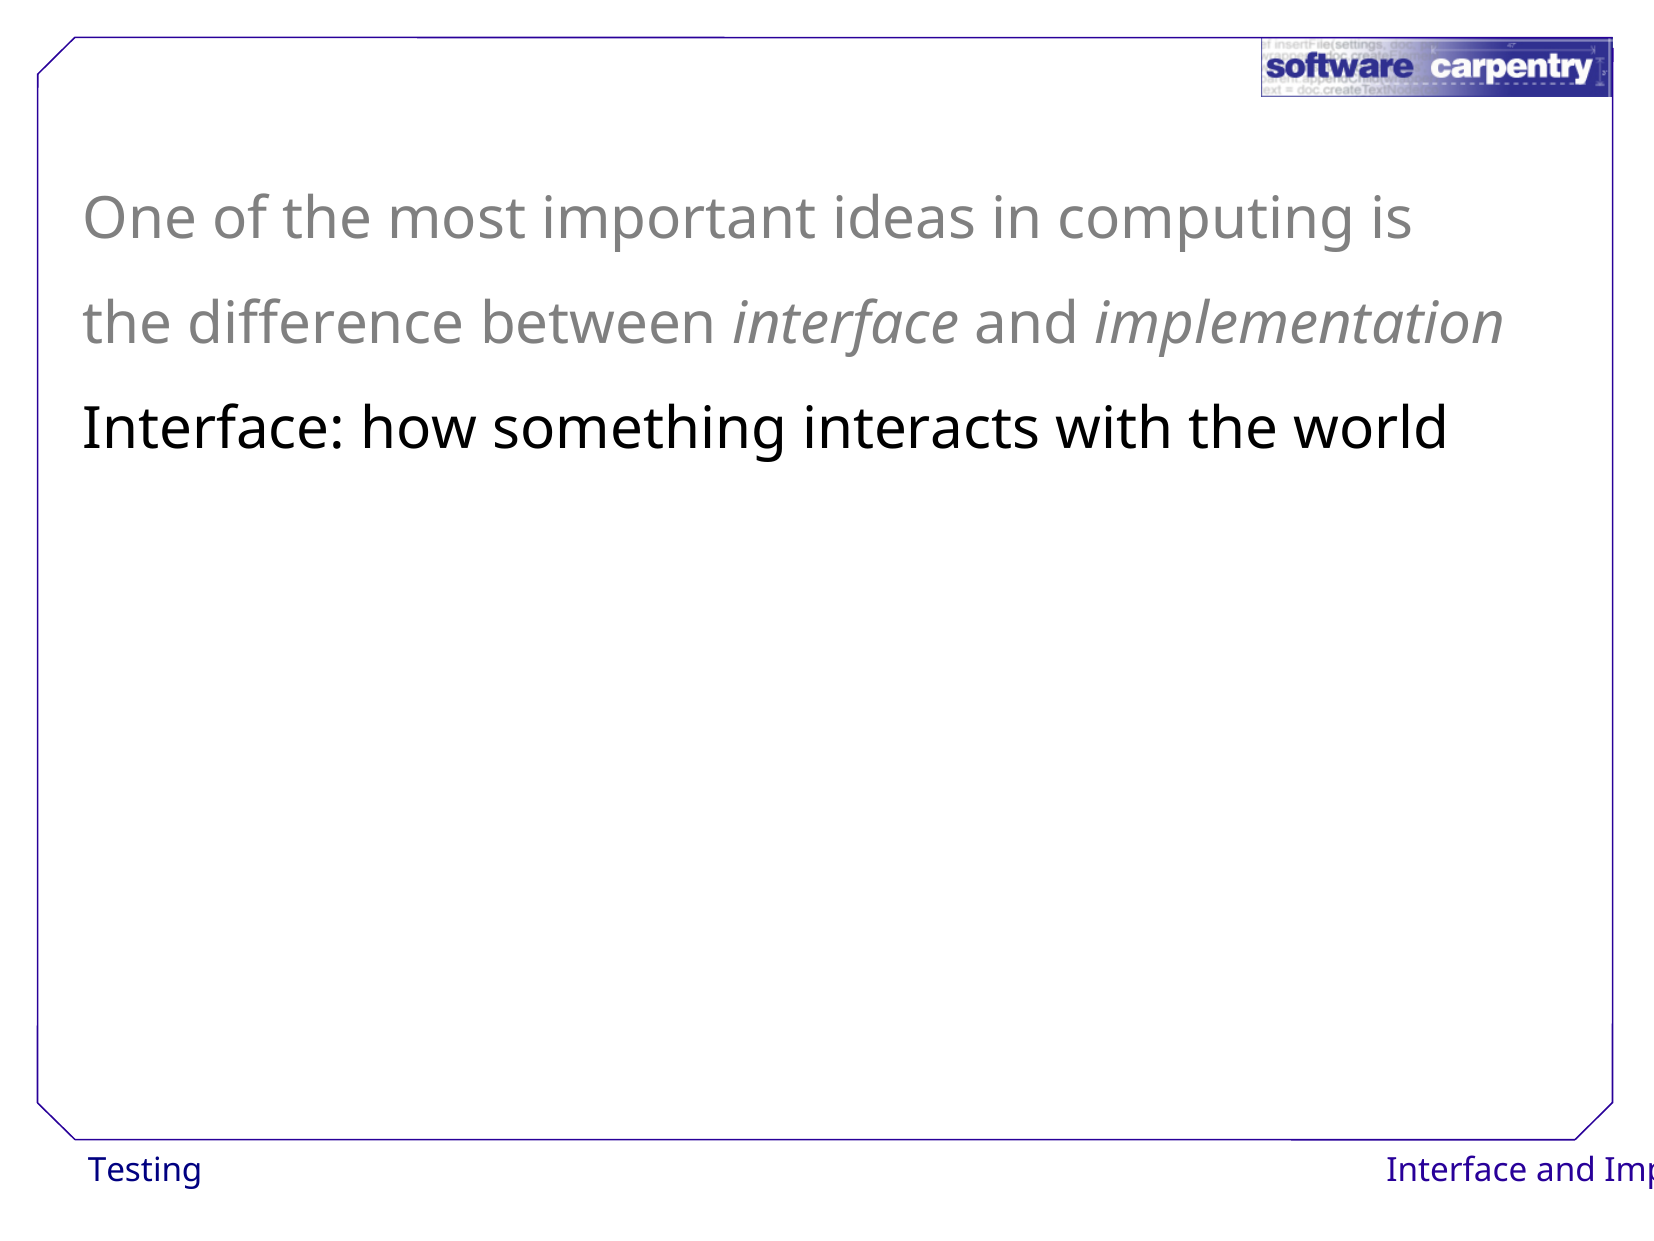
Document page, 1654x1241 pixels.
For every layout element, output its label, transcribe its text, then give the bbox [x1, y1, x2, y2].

text_box One of the most important ideas in computing is the difference between interface and implementation Interface: how something interacts with the world [68, 138, 1654, 469]
picture [1261, 39, 1613, 97]
